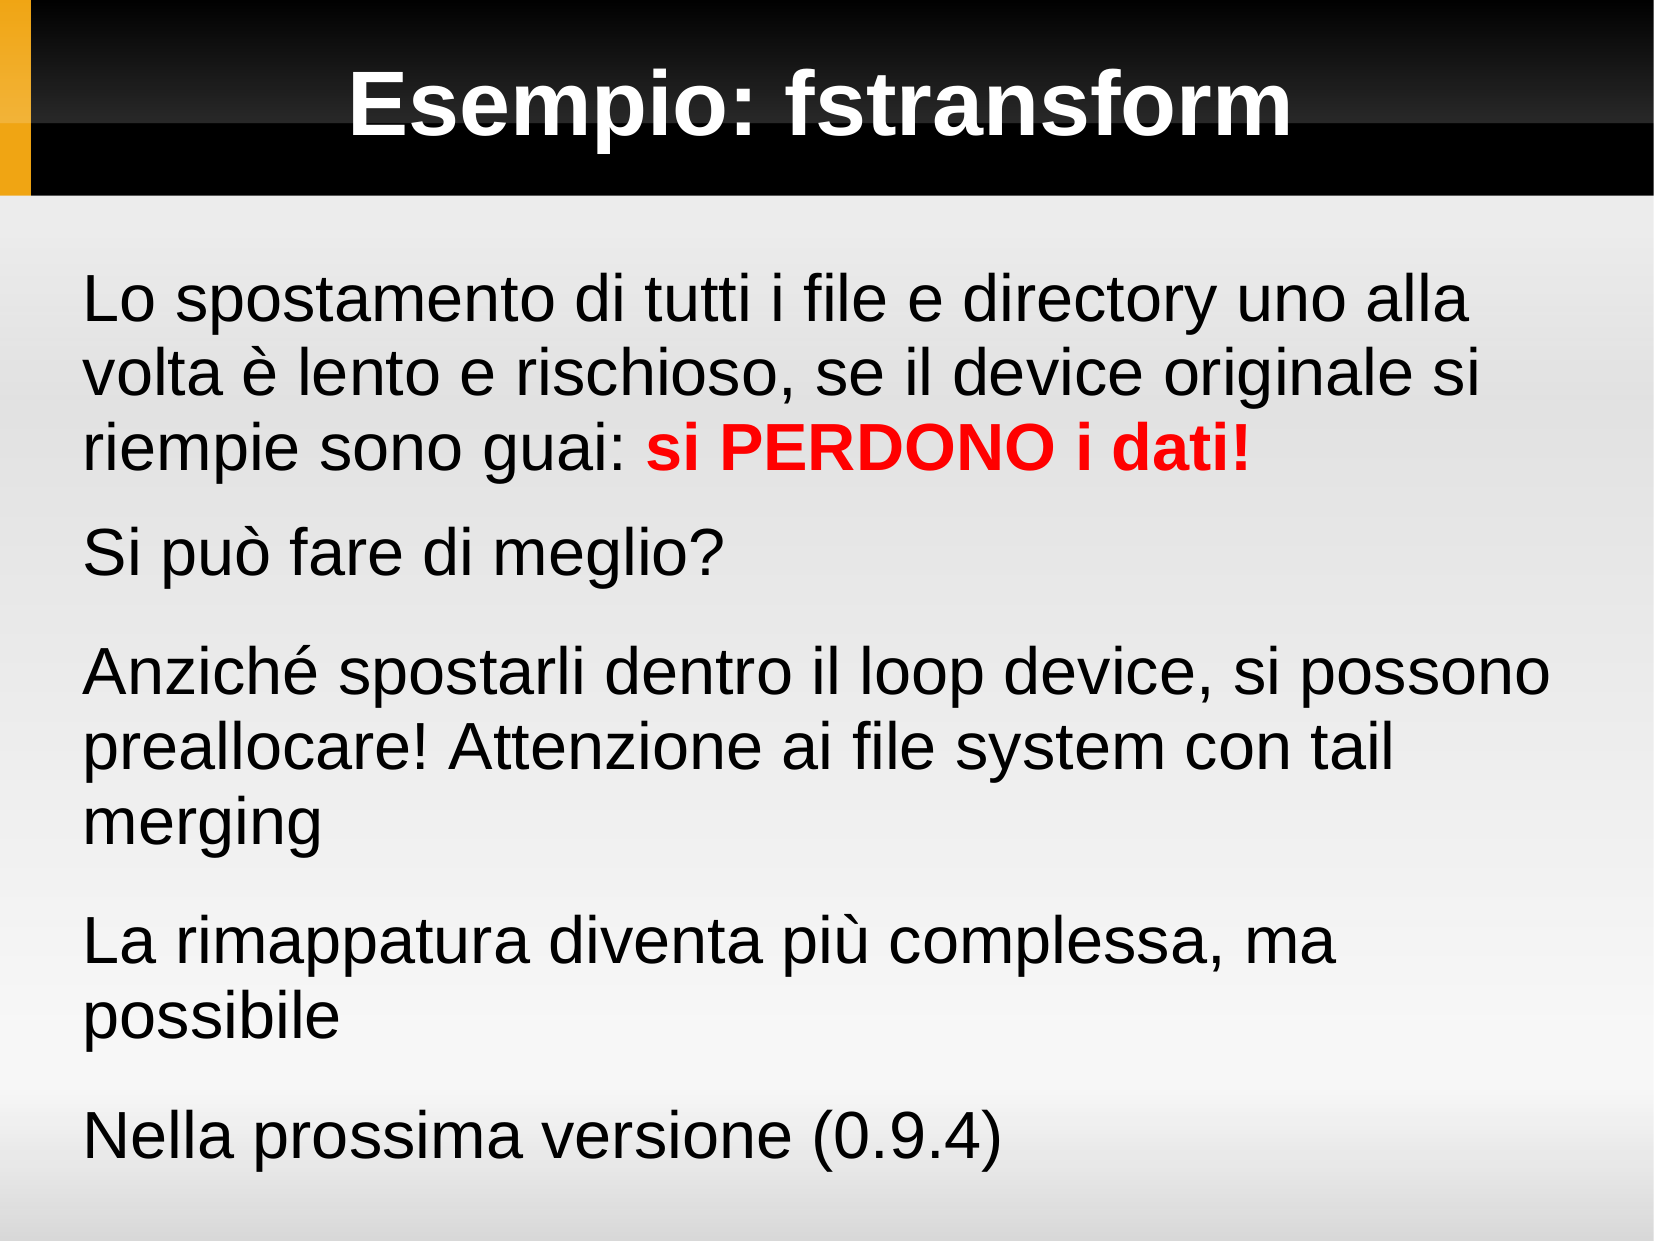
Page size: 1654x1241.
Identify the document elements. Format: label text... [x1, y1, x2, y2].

picture [0, 0, 1654, 1241]
list Lo spostamento di tutti i file e directory uno alla volta è lento e rischioso, se il device originale si riempie sono guai: si PERDONO i dati! Si può fare di meglio? Anziché spostarli dentro il loop device, si possono preallocare! Attenzione ai file system con tail merging La rimappatura diventa più complessa, ma possibile Nella prossima versione (0.9.4) [82, 260, 1571, 1173]
title Esempio: fstransform [76, 0, 1565, 208]
